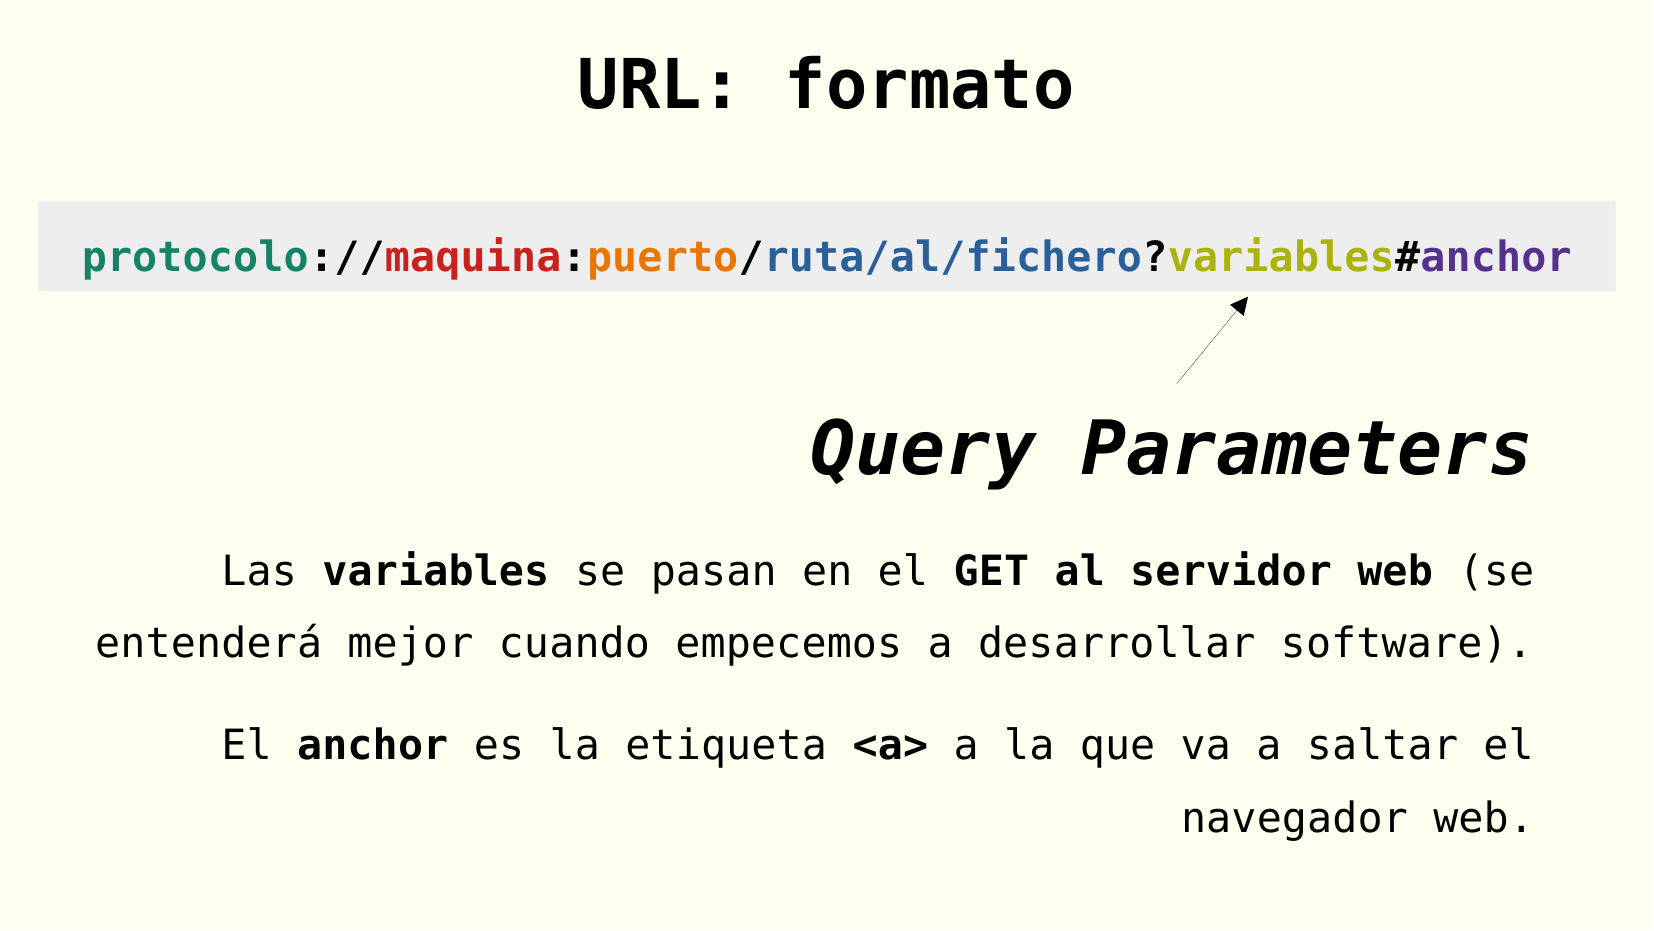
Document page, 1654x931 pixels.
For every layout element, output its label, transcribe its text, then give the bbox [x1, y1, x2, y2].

text_box Query Parameters Las variables se pasan en el GET al servidor web (se entenderá mejor cuando empecemos a desarrollar software). El anchor es la etiqueta <a> a la que va a saltar el navegador web. [69, 354, 1550, 923]
text_box protocolo://maquina:puerto/ruta/al/fichero?variables#anchor [38, 201, 1616, 292]
title URL: formato [82, 7, 1571, 163]
